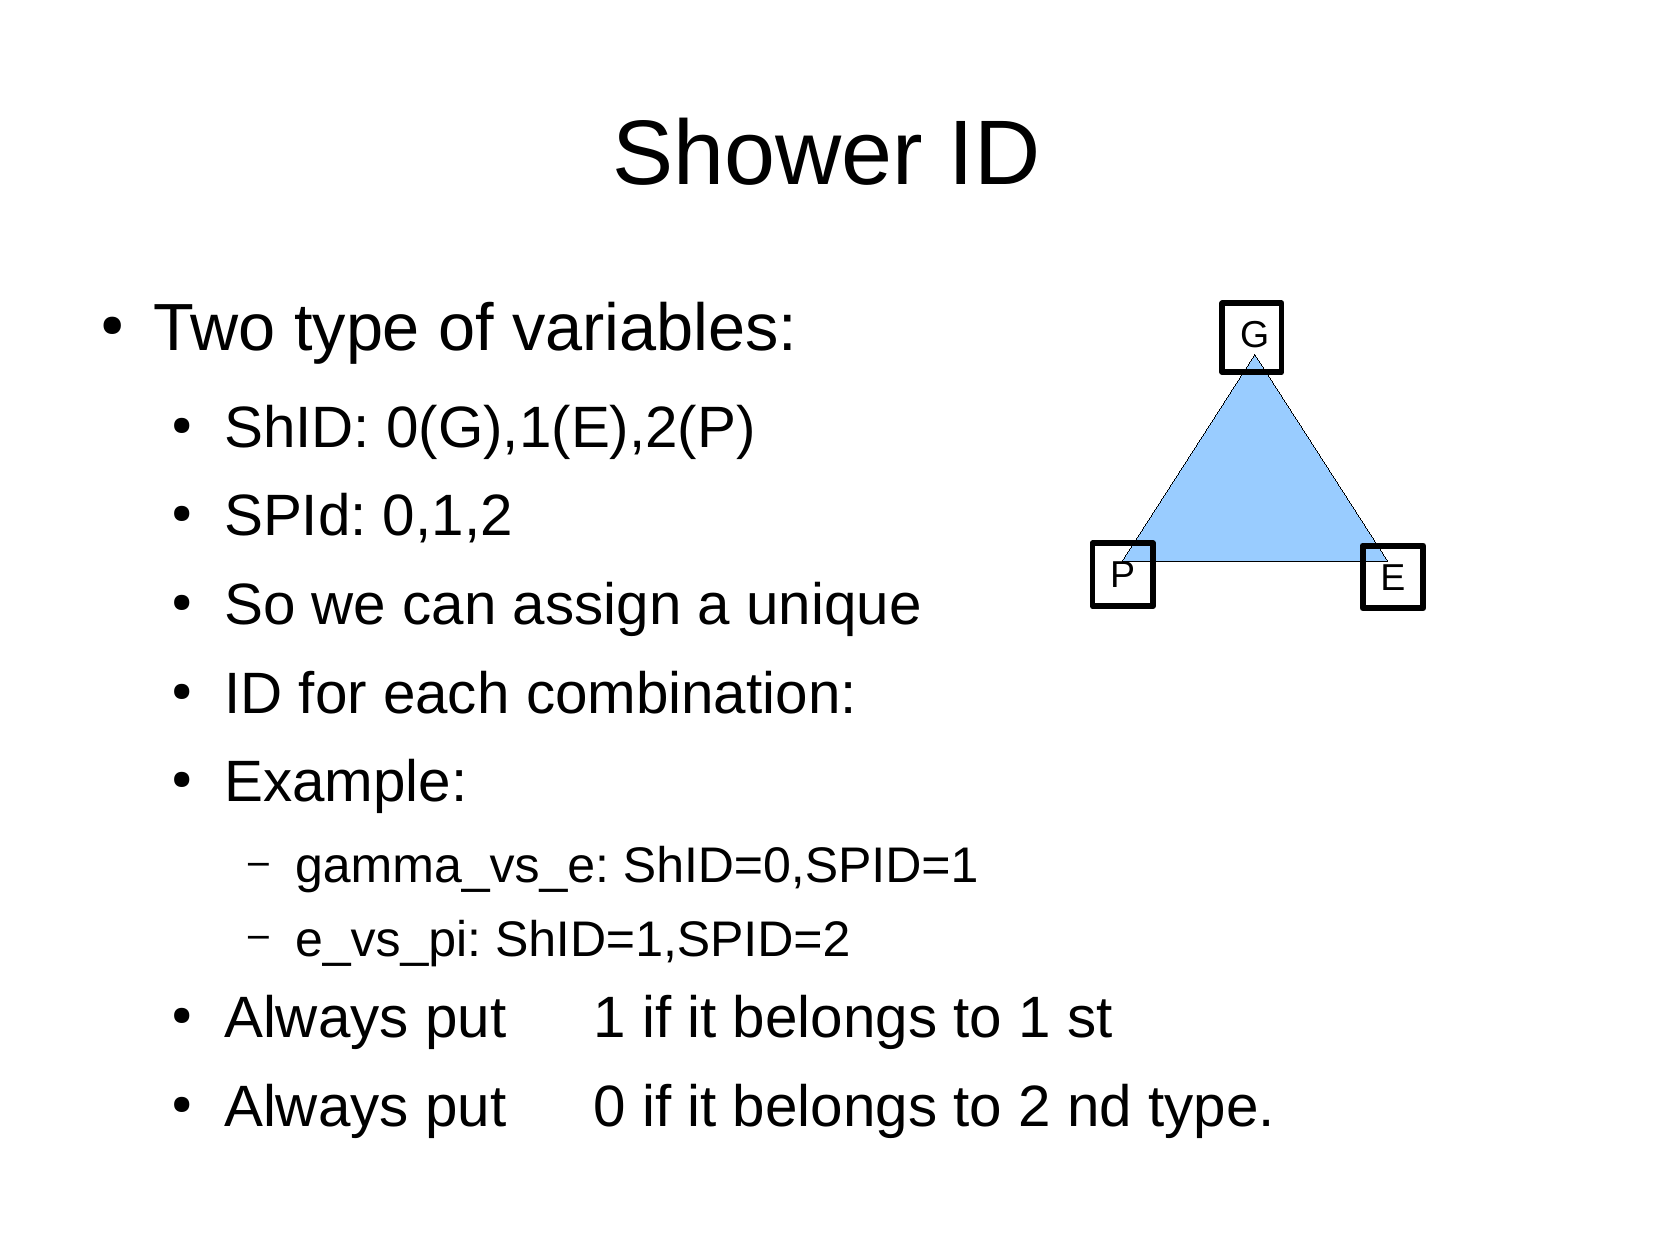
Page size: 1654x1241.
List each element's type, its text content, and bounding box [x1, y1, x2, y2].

text_box E [1362, 545, 1424, 609]
list Two type of variables: ShID: 0(G),1(E),2(P) SPId: 0,1,2 So we can assign a unique ID for each combination: Example: gamma_vs_e: ShID=0,SPID=1 e_vs_pi: ShID=1,SPID=2 Always put 1 if it belongs to 1 st Always put 0 if it belongs to 2 nd type. [82, 290, 1571, 1241]
text_box G [1222, 303, 1282, 373]
text_box P [1092, 543, 1154, 607]
title Shower ID [82, 56, 1571, 250]
